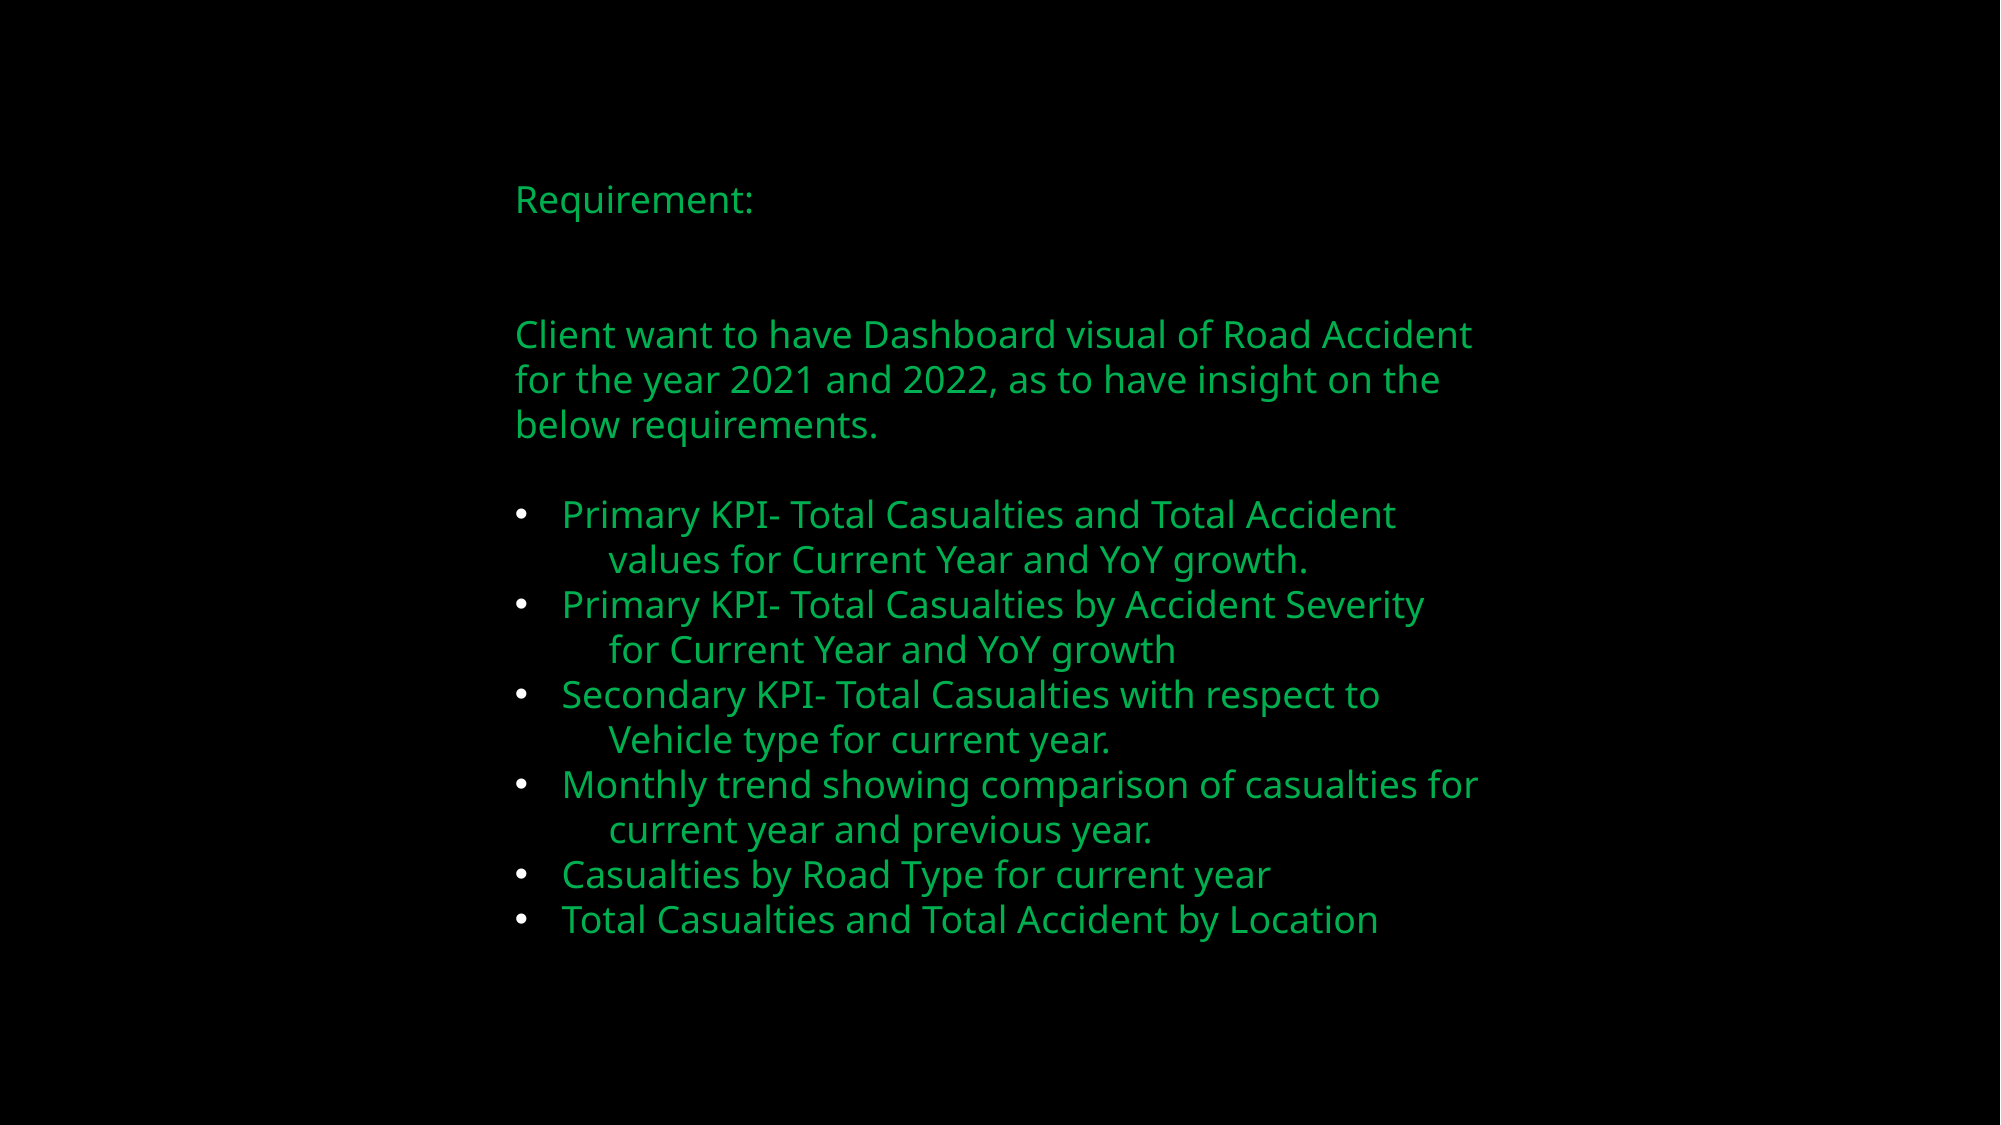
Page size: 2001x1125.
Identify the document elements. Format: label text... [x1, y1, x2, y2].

text_box Requirement: Client want to have Dashboard visual of Road Accident for the year 2021 and 2022, as to have insight on the below requirements. Primary KPI- Total Casualties and Total Accident values for Current Year and YoY growth. Primary KPI- Total Casualties by Accident Severity for Current Year and YoY growth Secondary KPI- Total Casualties with respect to Vehicle type for current year. Monthly trend showing comparison of casualties for current year and previous year. Casualties by Road Type for current year Total Casualties and Total Accident by Location [499, 168, 1500, 957]
